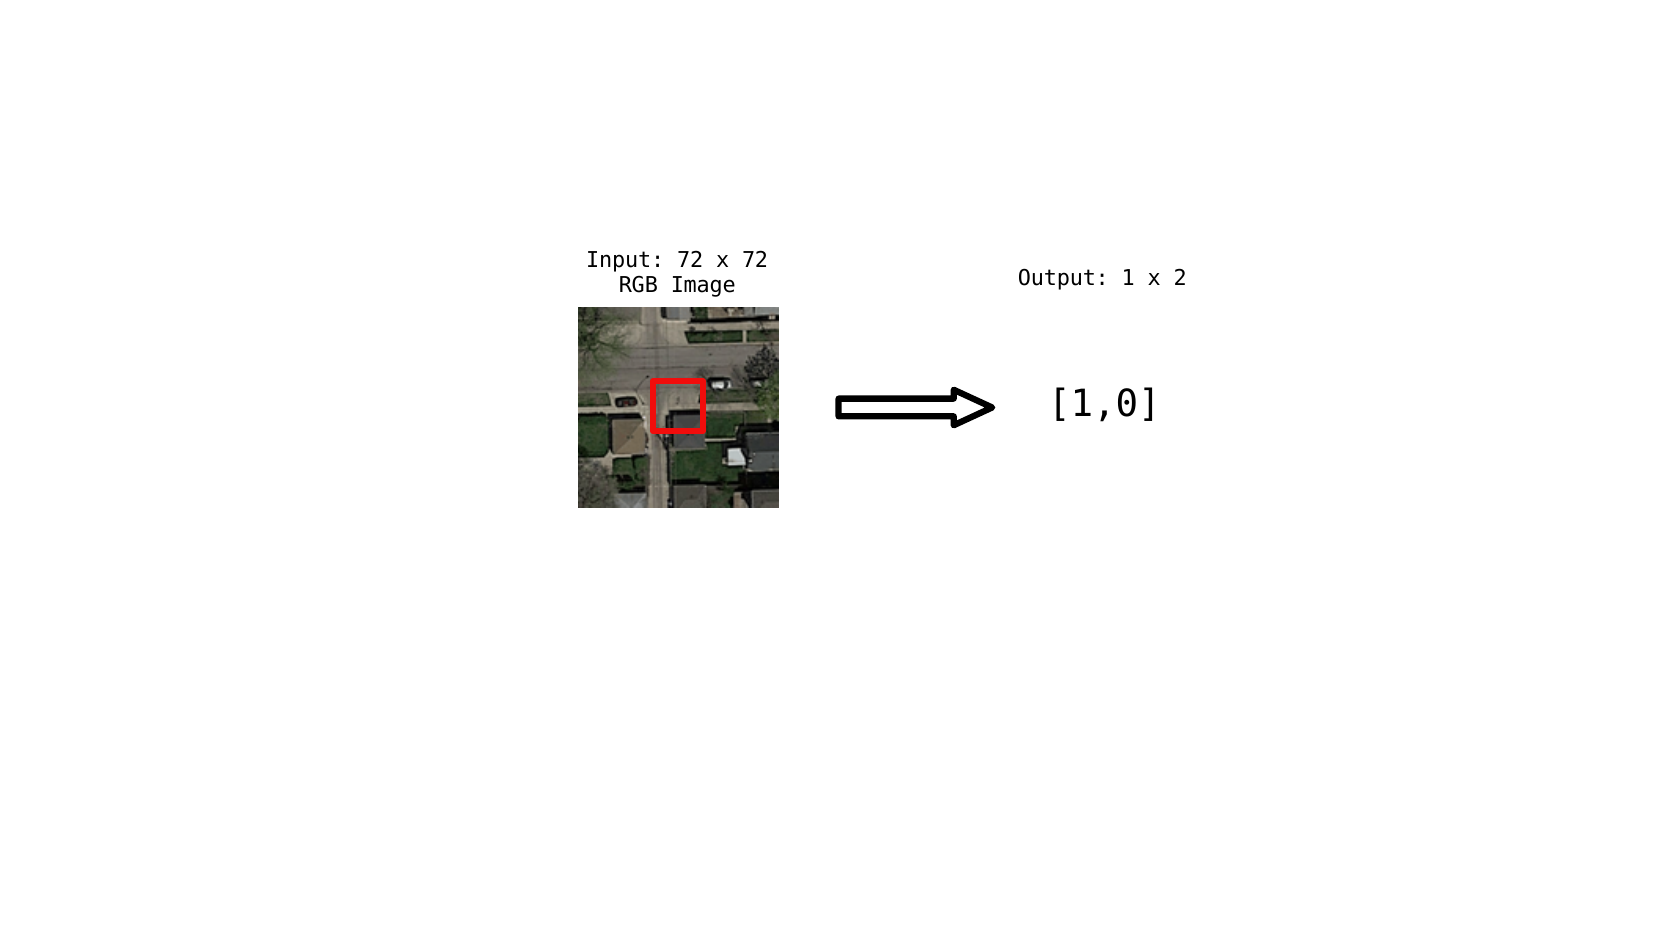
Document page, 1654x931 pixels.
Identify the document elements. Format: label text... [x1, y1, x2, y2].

text_box Input: 72 x 72 RGB Image [562, 239, 792, 332]
picture [578, 332, 779, 508]
text_box Output: 1 x 2 [988, 257, 1217, 349]
text_box [1,0] [1033, 331, 1211, 514]
